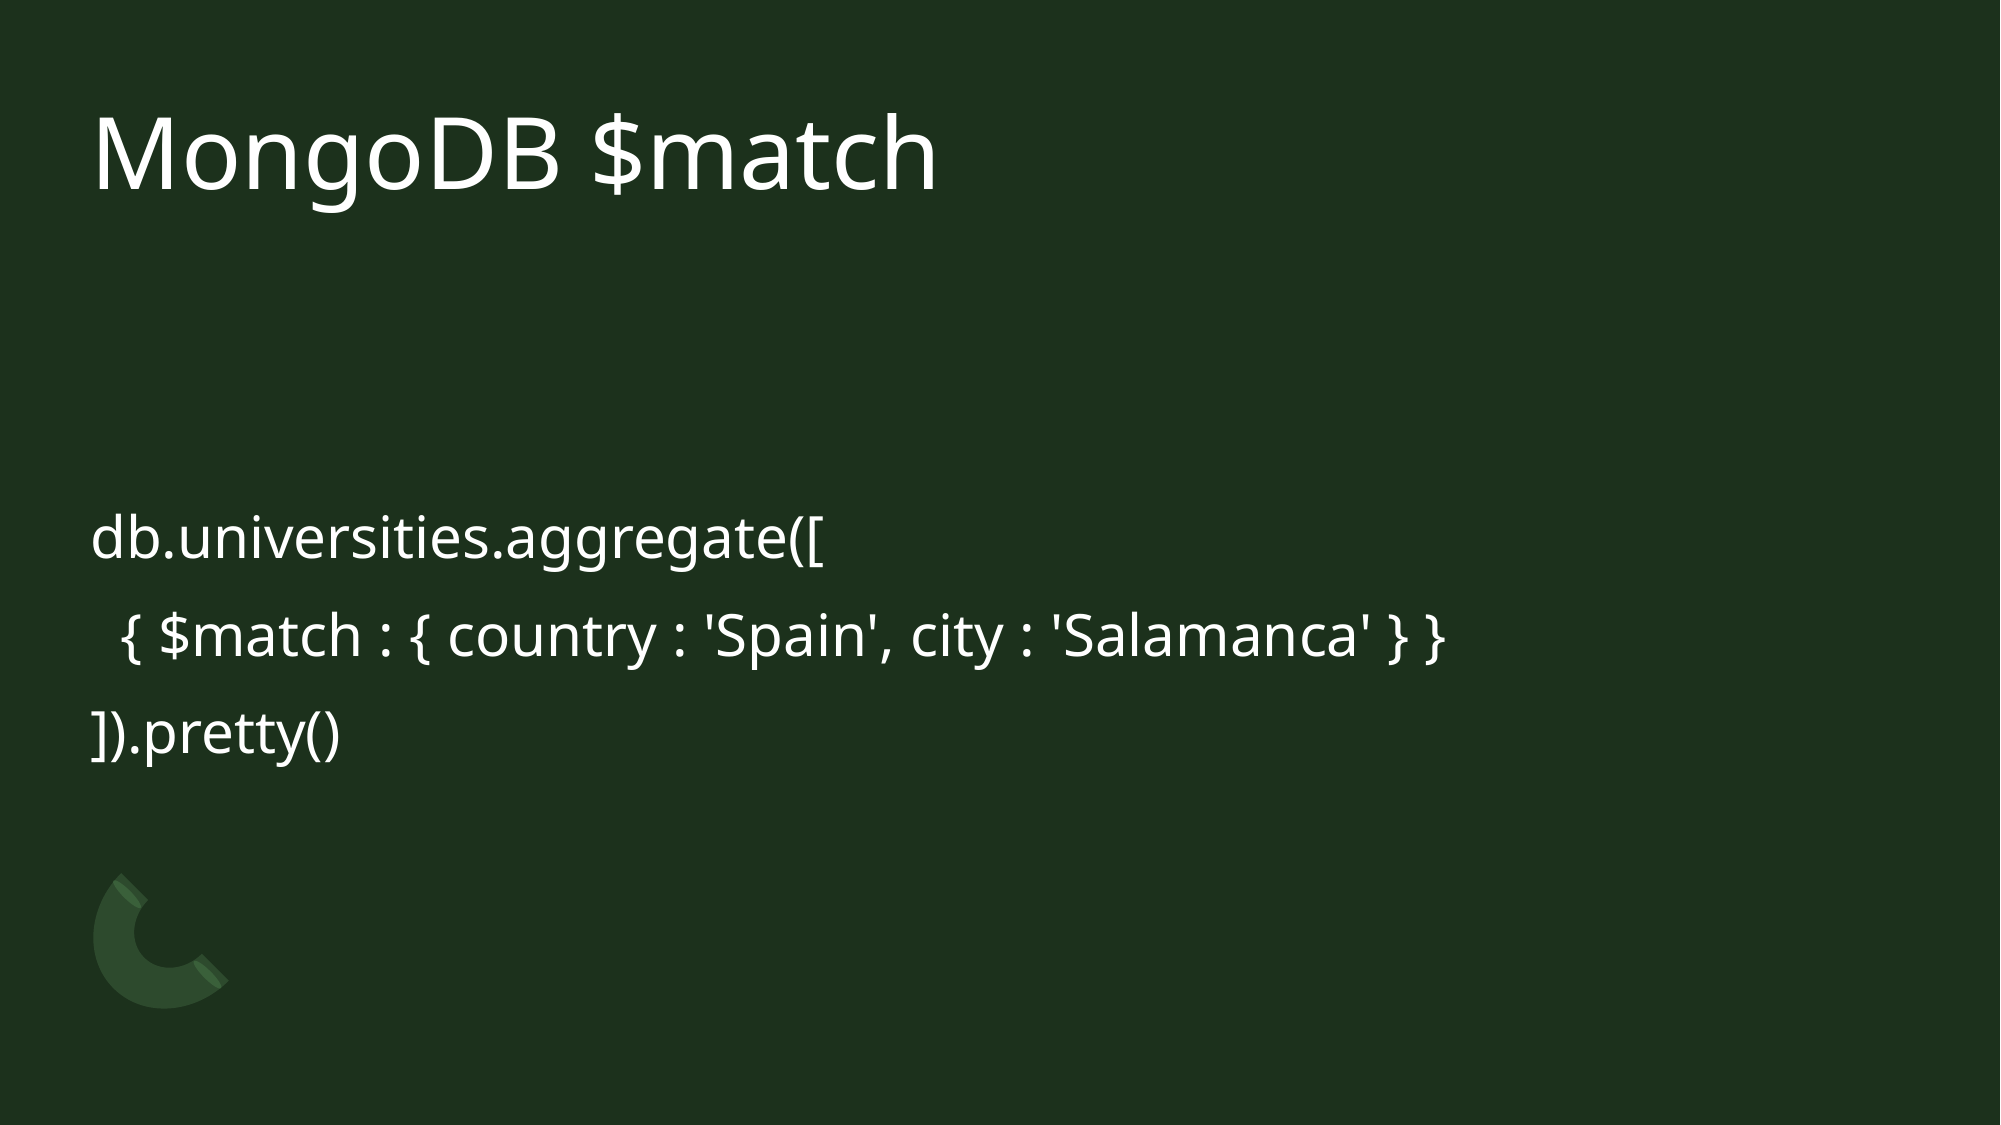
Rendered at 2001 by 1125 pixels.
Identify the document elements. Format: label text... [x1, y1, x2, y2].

list db.universities.aggregate([ { $match : { country : 'Spain', city : 'Salamanca' } } ]).pretty() [90, 346, 1910, 1000]
title MongoDB $match [90, 90, 1910, 309]
